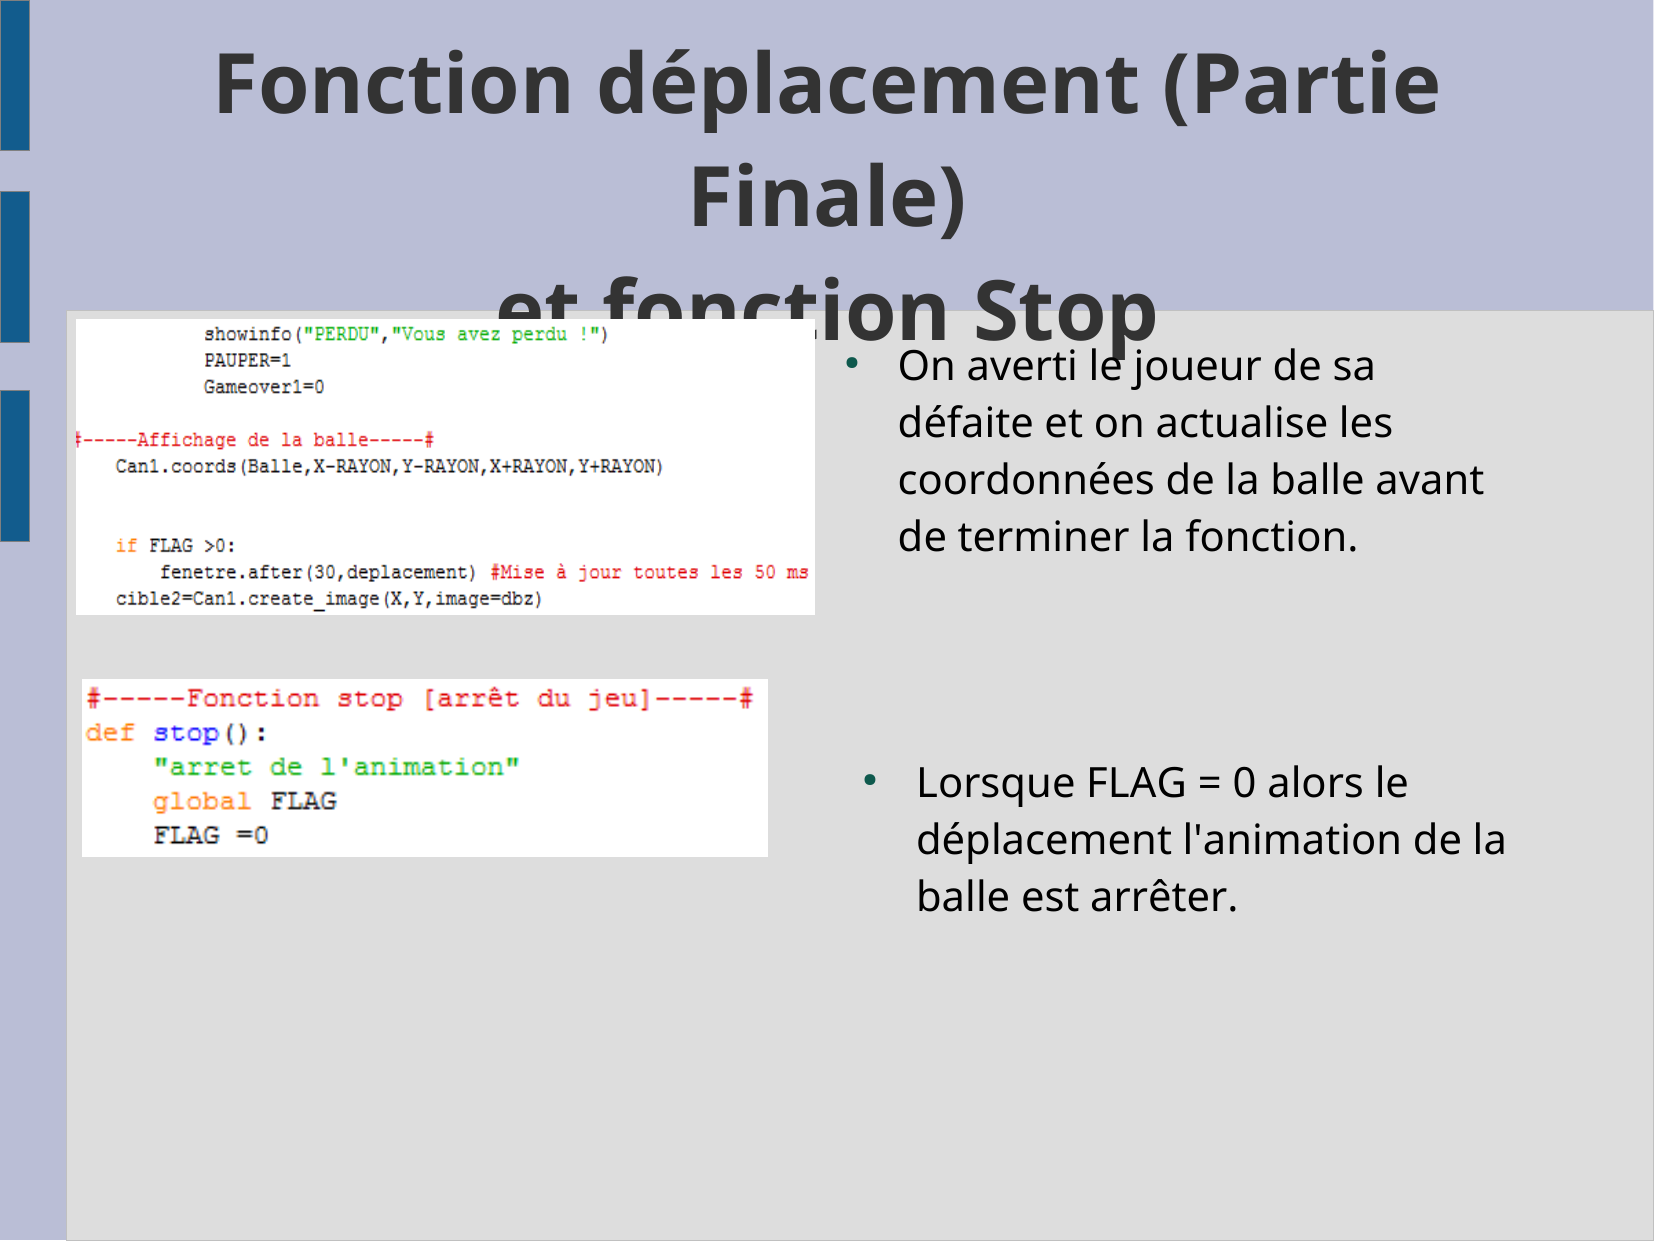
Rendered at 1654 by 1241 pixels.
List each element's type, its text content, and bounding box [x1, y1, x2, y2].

picture [76, 319, 815, 615]
list Lorsque FLAG = 0 alors le déplacement l'animation de la balle est arrêter. [845, 752, 1535, 1126]
list On averti le joueur de sa défaite et on actualise les coordonnées de la balle avant de terminer la fonction. [826, 336, 1516, 709]
picture [82, 679, 768, 857]
title Fonction déplacement (Partie Finale) et fonction Stop [121, 89, 1534, 300]
